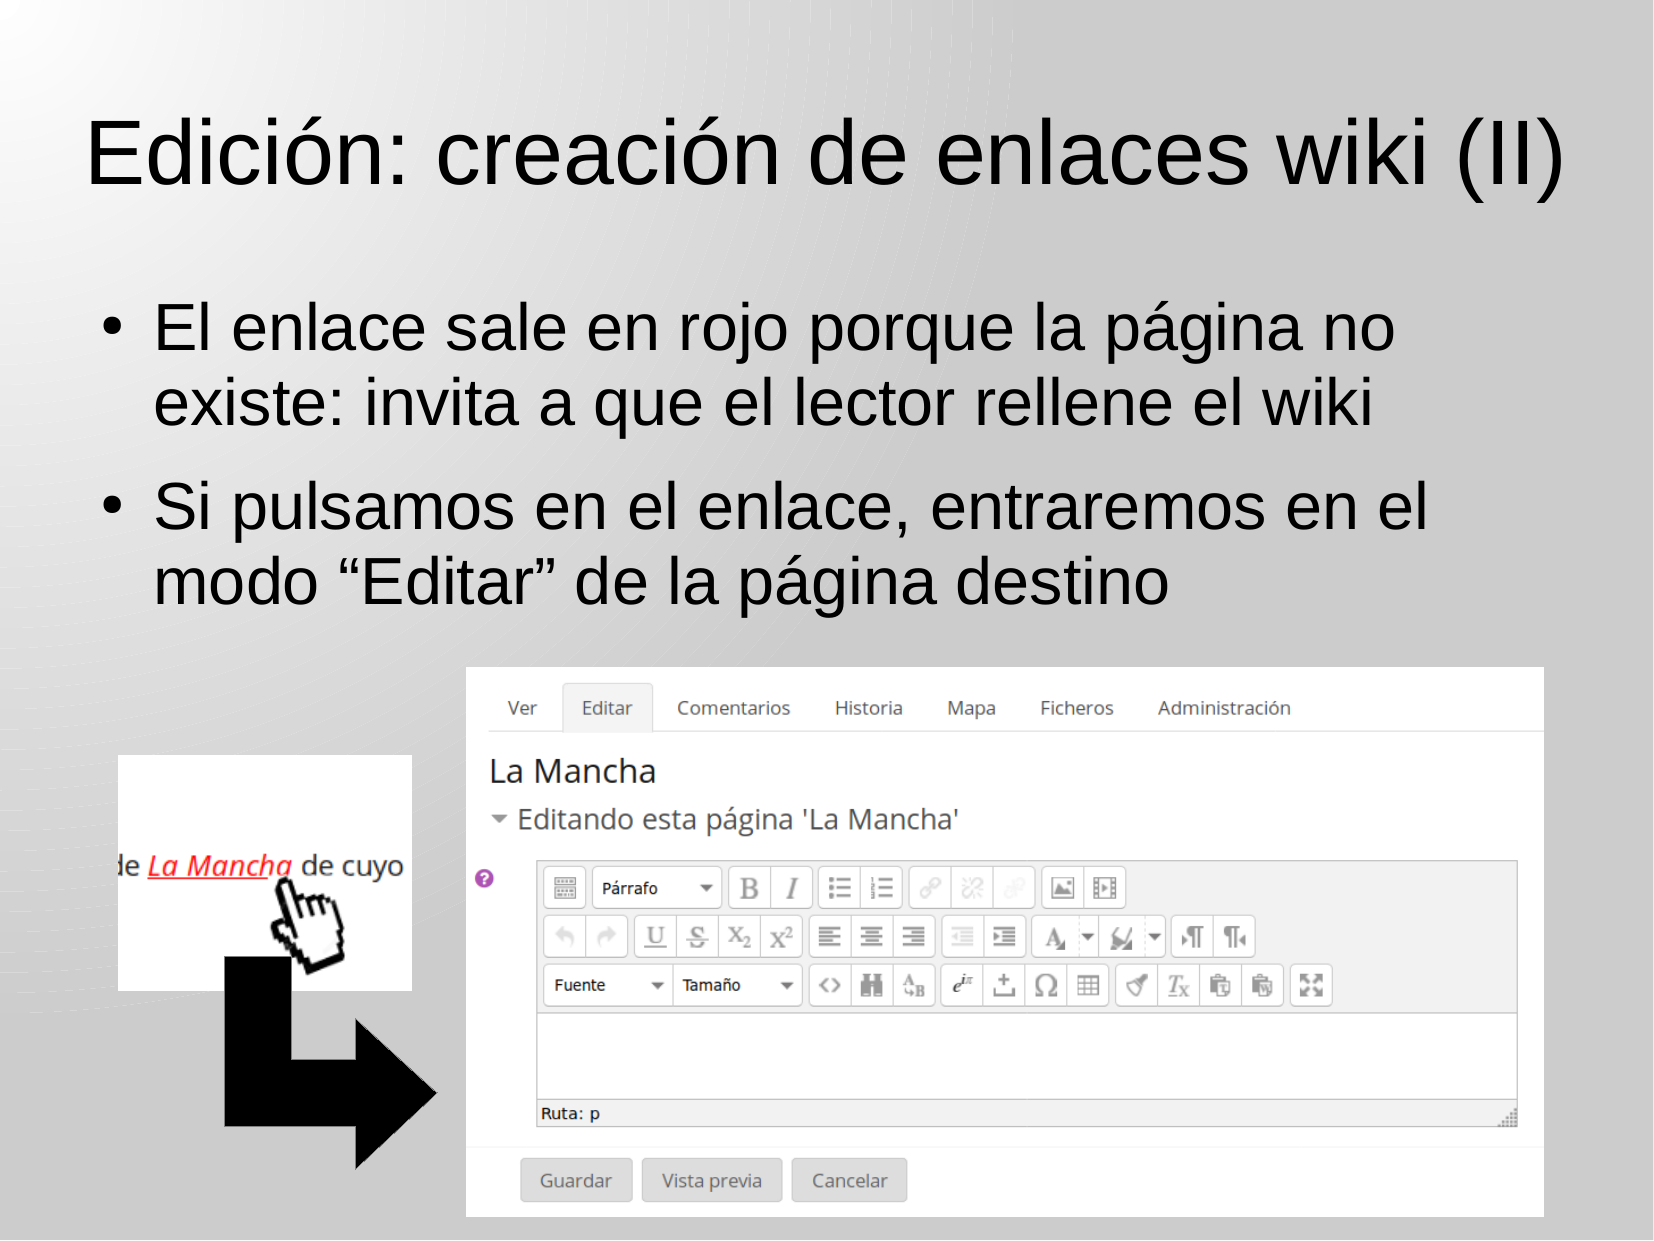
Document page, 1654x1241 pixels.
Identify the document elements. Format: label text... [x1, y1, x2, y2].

picture [118, 755, 412, 991]
title Edición: creación de enlaces wiki (II) [82, 49, 1571, 257]
picture [466, 667, 1544, 1217]
list El enlace sale en rojo porque la página no existe: invita a que el lector rellene el wiki Si pulsamos en el enlace, entraremos en el modo “Editar” de la página destino [82, 290, 1538, 1109]
text_box [224, 956, 438, 1170]
